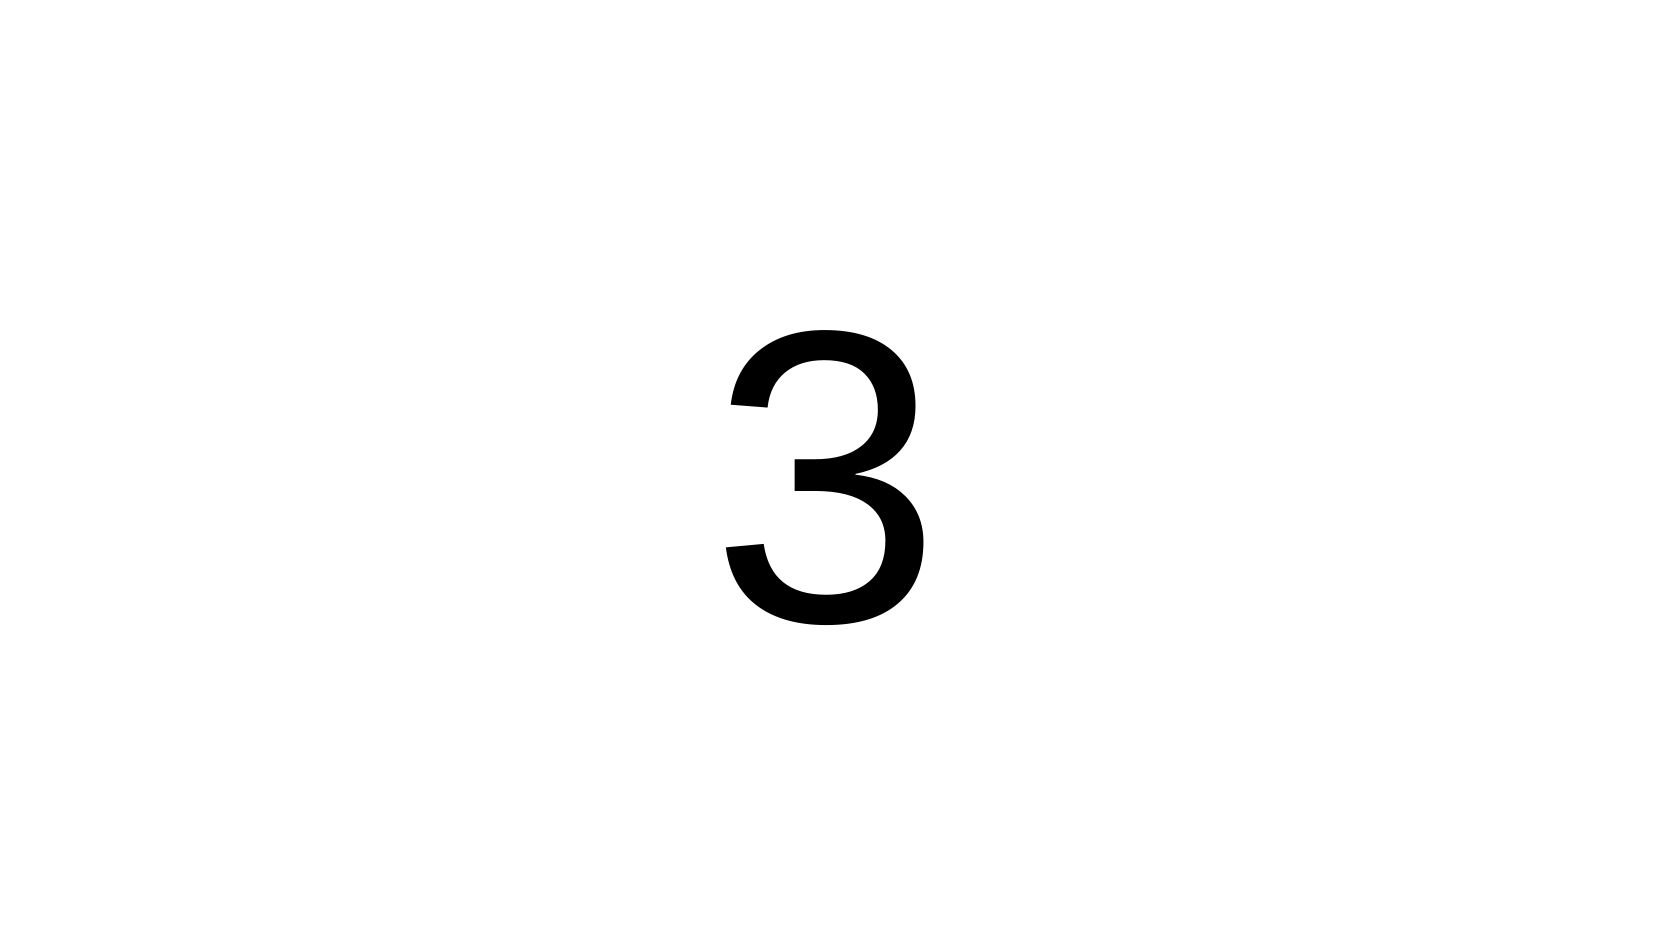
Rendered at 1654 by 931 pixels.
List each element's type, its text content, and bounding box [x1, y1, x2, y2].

title 3 [0, 23, 1654, 931]
